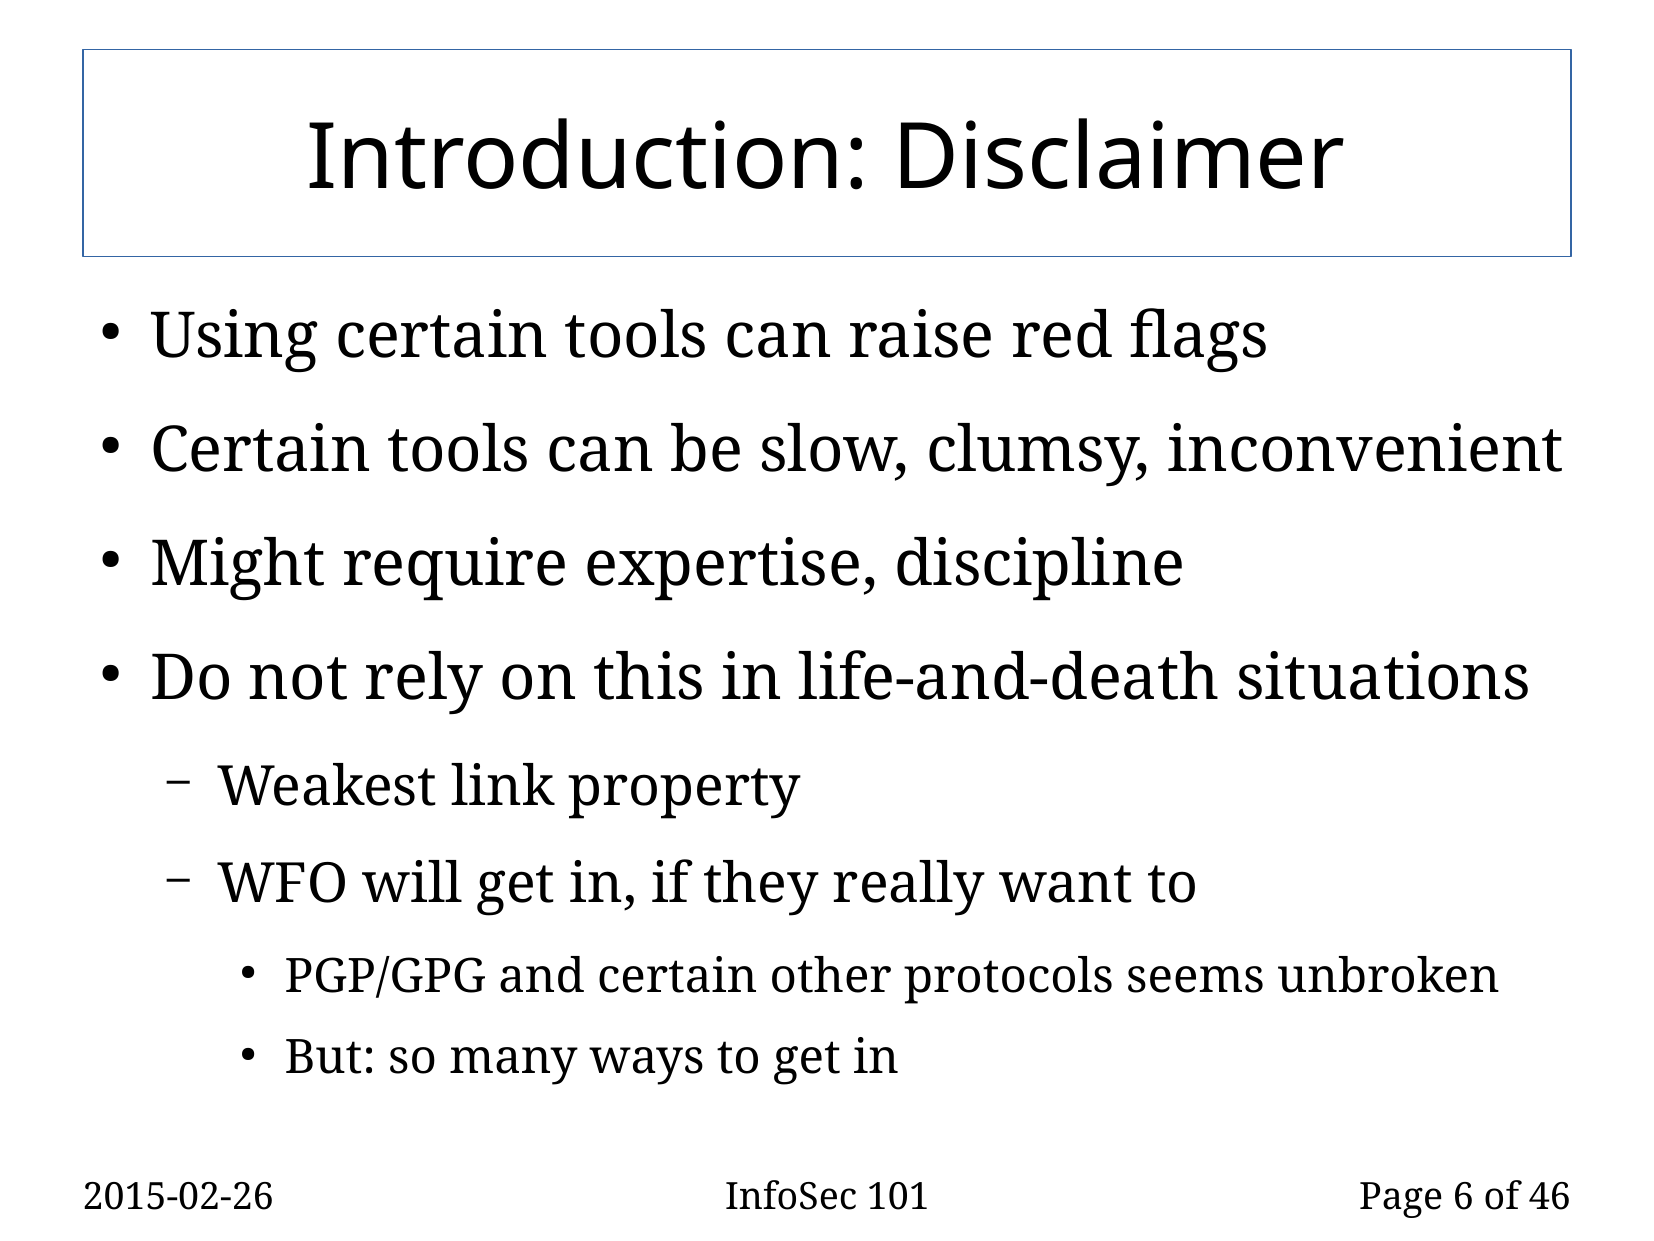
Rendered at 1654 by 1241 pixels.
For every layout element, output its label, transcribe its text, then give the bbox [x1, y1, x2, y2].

title Introduction: Disclaimer [82, 49, 1571, 257]
list Using certain tools can raise red flags Certain tools can be slow, clumsy, inconvenient Might require expertise, discipline Do not rely on this in life-and-death situations Weakest link property WFO will get in, if they really want to PGP/GPG and certain other protocols seems unbroken But: so many ways to get in [82, 290, 1571, 1126]
